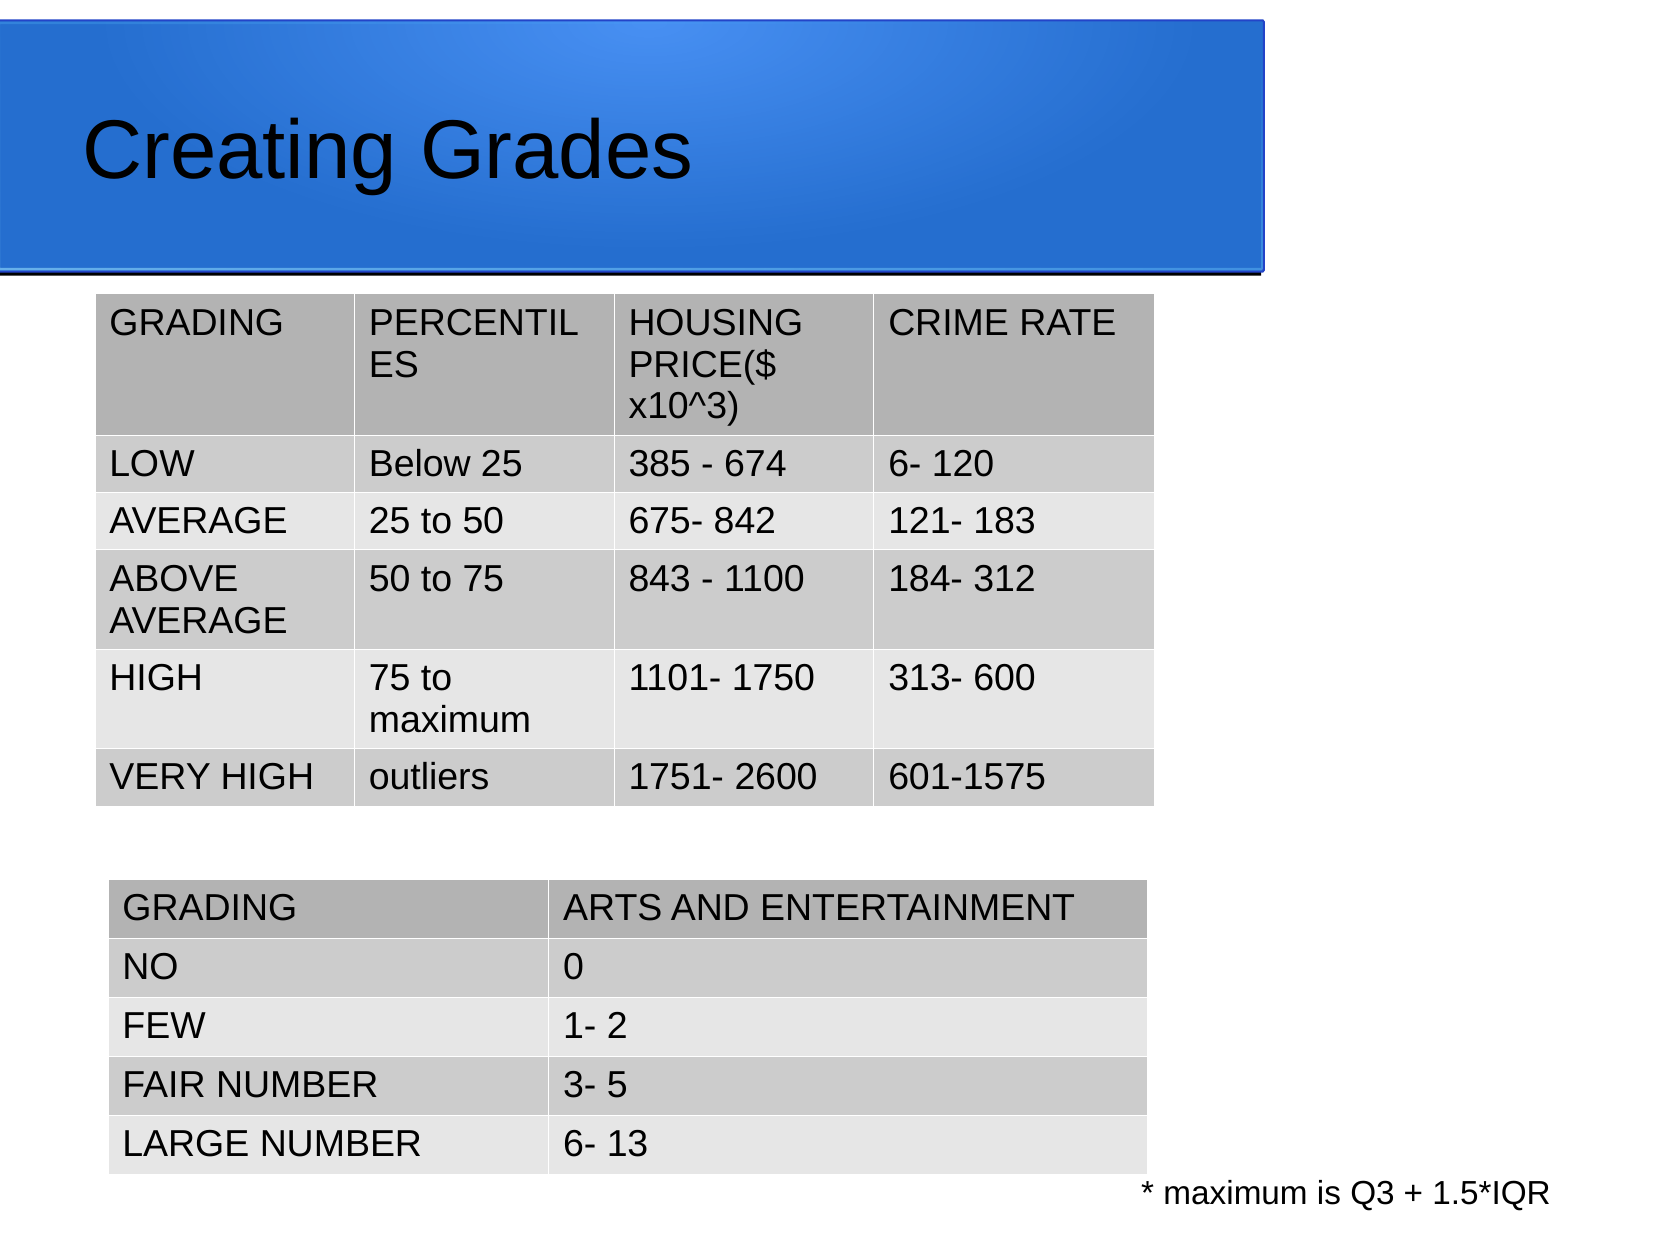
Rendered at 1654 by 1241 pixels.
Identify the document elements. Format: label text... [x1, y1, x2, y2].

table_cell NO [109, 939, 548, 997]
table_cell 1101- 1750 [615, 650, 873, 748]
table_cell 601-1575 [874, 749, 1154, 806]
table_cell 3- 5 [549, 1057, 1147, 1115]
table_cell 121- 183 [874, 493, 1154, 549]
table_header ARTS AND ENTERTAINMENT [549, 880, 1147, 938]
table_header CRIME RATE [874, 294, 1154, 435]
table_cell 1- 2 [549, 998, 1147, 1056]
table_cell HIGH [96, 650, 354, 748]
table_cell LARGE NUMBER [109, 1116, 548, 1174]
table_cell 50 to 75 [355, 550, 614, 649]
table_cell AVERAGE [96, 493, 354, 549]
table_cell 0 [549, 939, 1147, 997]
table_cell outliers [355, 749, 614, 806]
table_cell LOW [96, 436, 354, 492]
table_cell 184- 312 [874, 550, 1154, 649]
table_cell 675- 842 [615, 493, 873, 549]
table_header GRADING [96, 294, 354, 435]
table_cell FAIR NUMBER [109, 1057, 548, 1115]
table_cell VERY HIGH [96, 749, 354, 806]
table_cell Below 25 [355, 436, 614, 492]
table_header HOUSING PRICE($ x10^3) [615, 294, 873, 435]
table_cell 6- 120 [874, 436, 1154, 492]
table_cell ABOVE AVERAGE [96, 550, 354, 649]
table_cell 1751- 2600 [615, 749, 873, 806]
table_cell 313- 600 [874, 650, 1154, 748]
table_cell 843 - 1100 [615, 550, 873, 649]
subtitle * maximum is Q3 + 1.5*IQR [675, 1155, 1654, 1231]
table_header PERCENTILES [355, 294, 614, 435]
table_cell 75 to maximum [355, 650, 614, 748]
table_cell FEW [109, 998, 548, 1056]
table_cell 6- 13 [549, 1116, 1147, 1174]
title Creating Grades [82, 47, 1235, 252]
table_header GRADING [109, 880, 548, 938]
table_cell 25 to 50 [355, 493, 614, 549]
table_cell 385 - 674 [615, 436, 873, 492]
